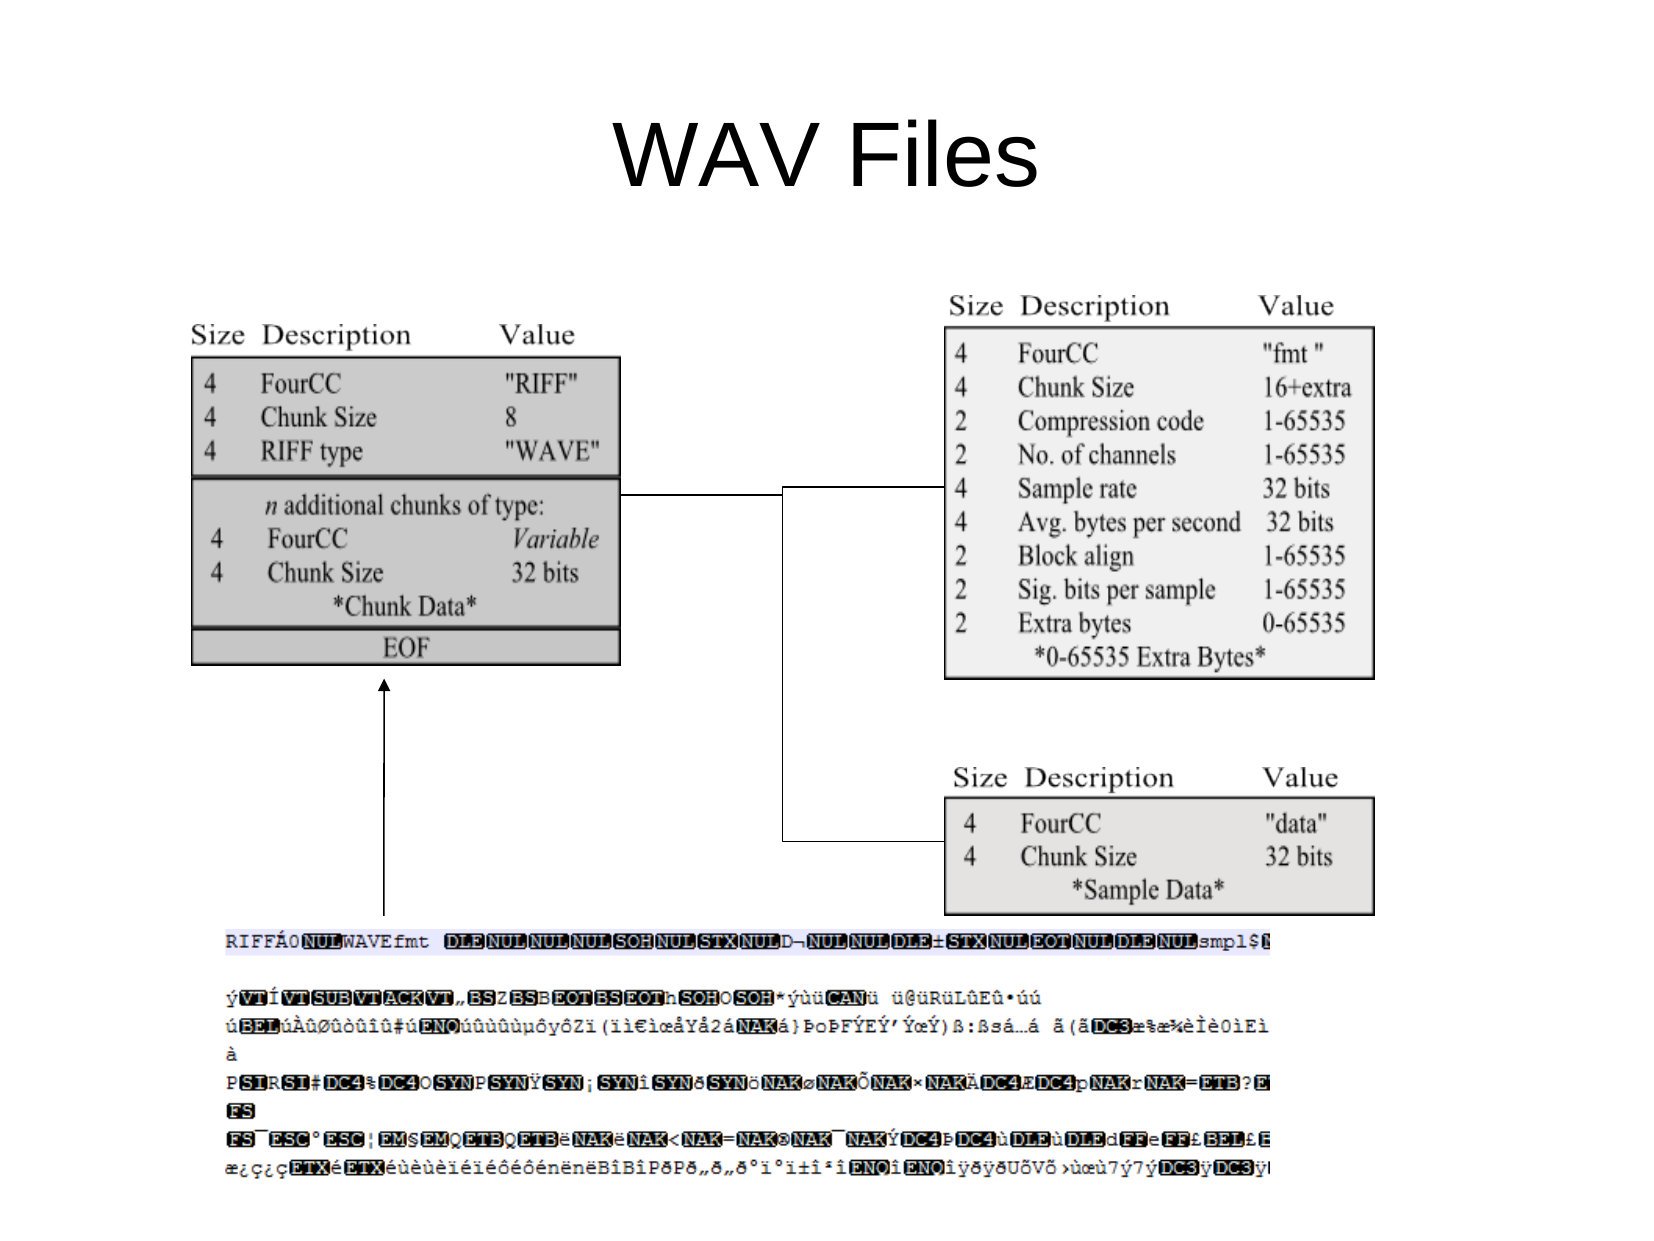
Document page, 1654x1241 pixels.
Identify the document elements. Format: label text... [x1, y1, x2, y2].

picture [224, 929, 1270, 1182]
picture [944, 295, 1375, 680]
picture [191, 324, 621, 666]
picture [944, 767, 1375, 916]
title WAV Files [82, 49, 1571, 257]
